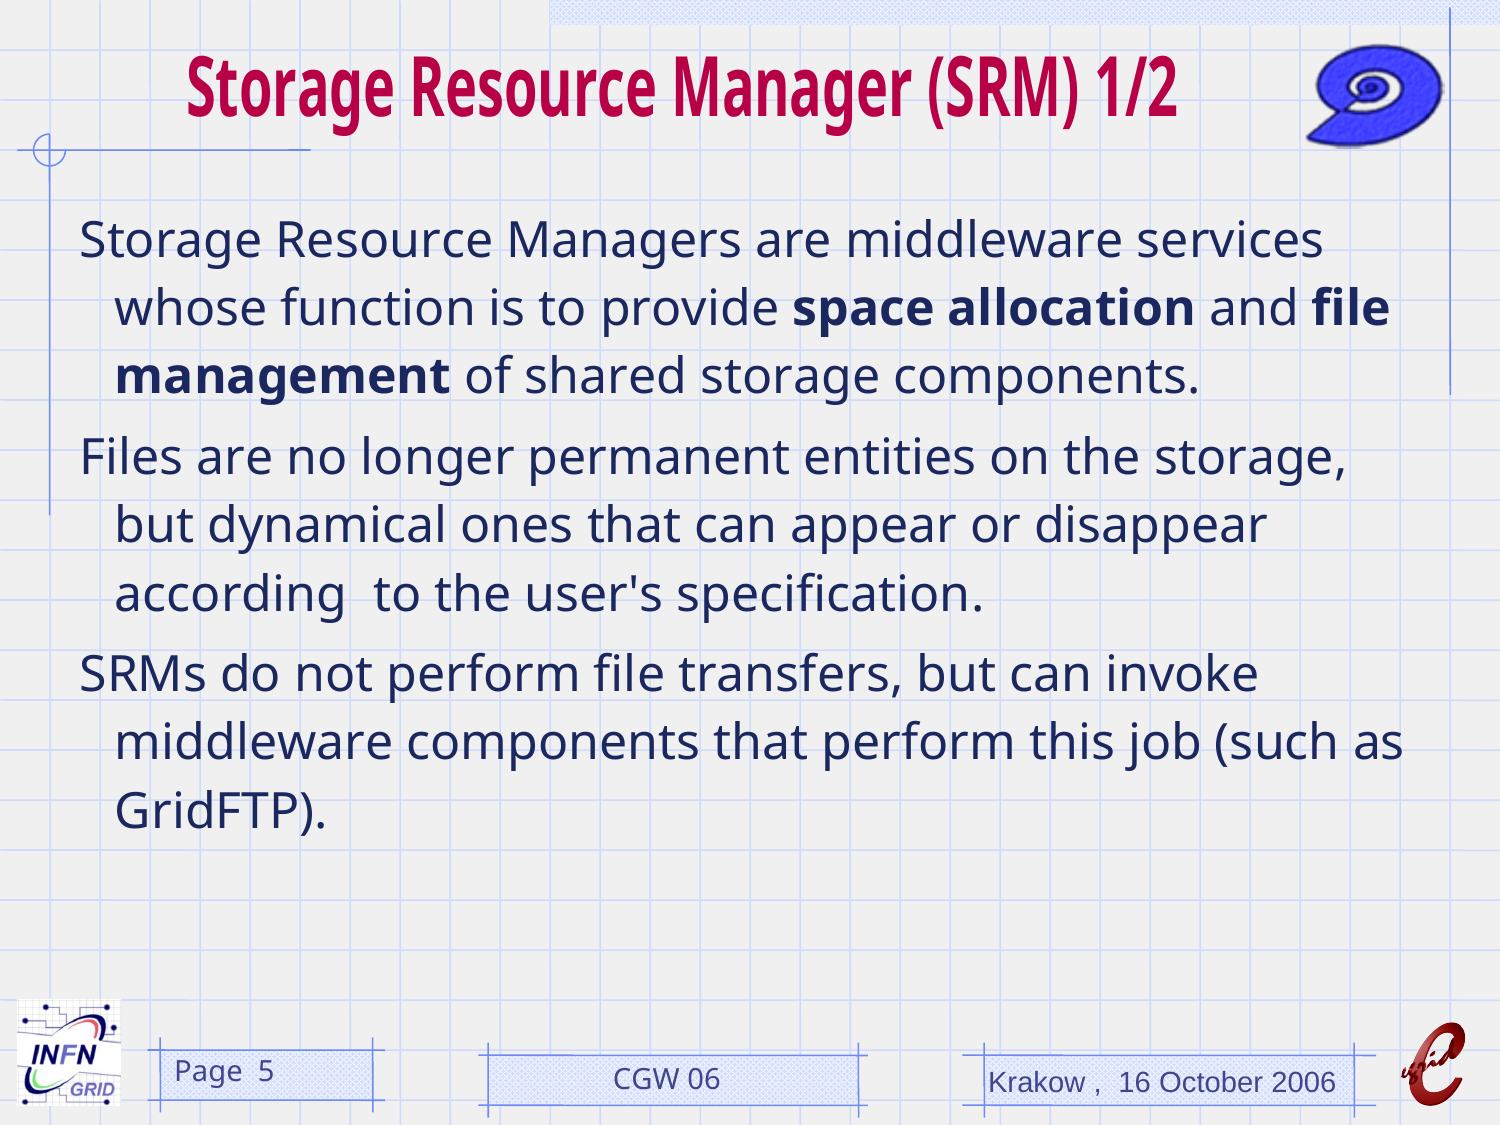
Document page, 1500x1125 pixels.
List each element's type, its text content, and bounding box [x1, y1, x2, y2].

title Storage Resource Manager (SRM) 1/2 [53, 18, 1313, 149]
picture [17, 999, 121, 1106]
picture [161, 1051, 372, 1099]
picture [489, 1056, 857, 1104]
picture [985, 1056, 1353, 1104]
list Storage Resource Managers are middleware services whose function is to provide space allocation and file management of shared storage components. Files are no longer permanent entities on the storage, but dynamical ones that can appear or disappear according to the user's specification. SRMs do not perform file transfers, but can invoke middleware components that perform this job (such as GridFTP). [29, 196, 1436, 965]
picture [1376, 1020, 1495, 1118]
picture [1313, 43, 1445, 149]
picture [549, 0, 1500, 25]
